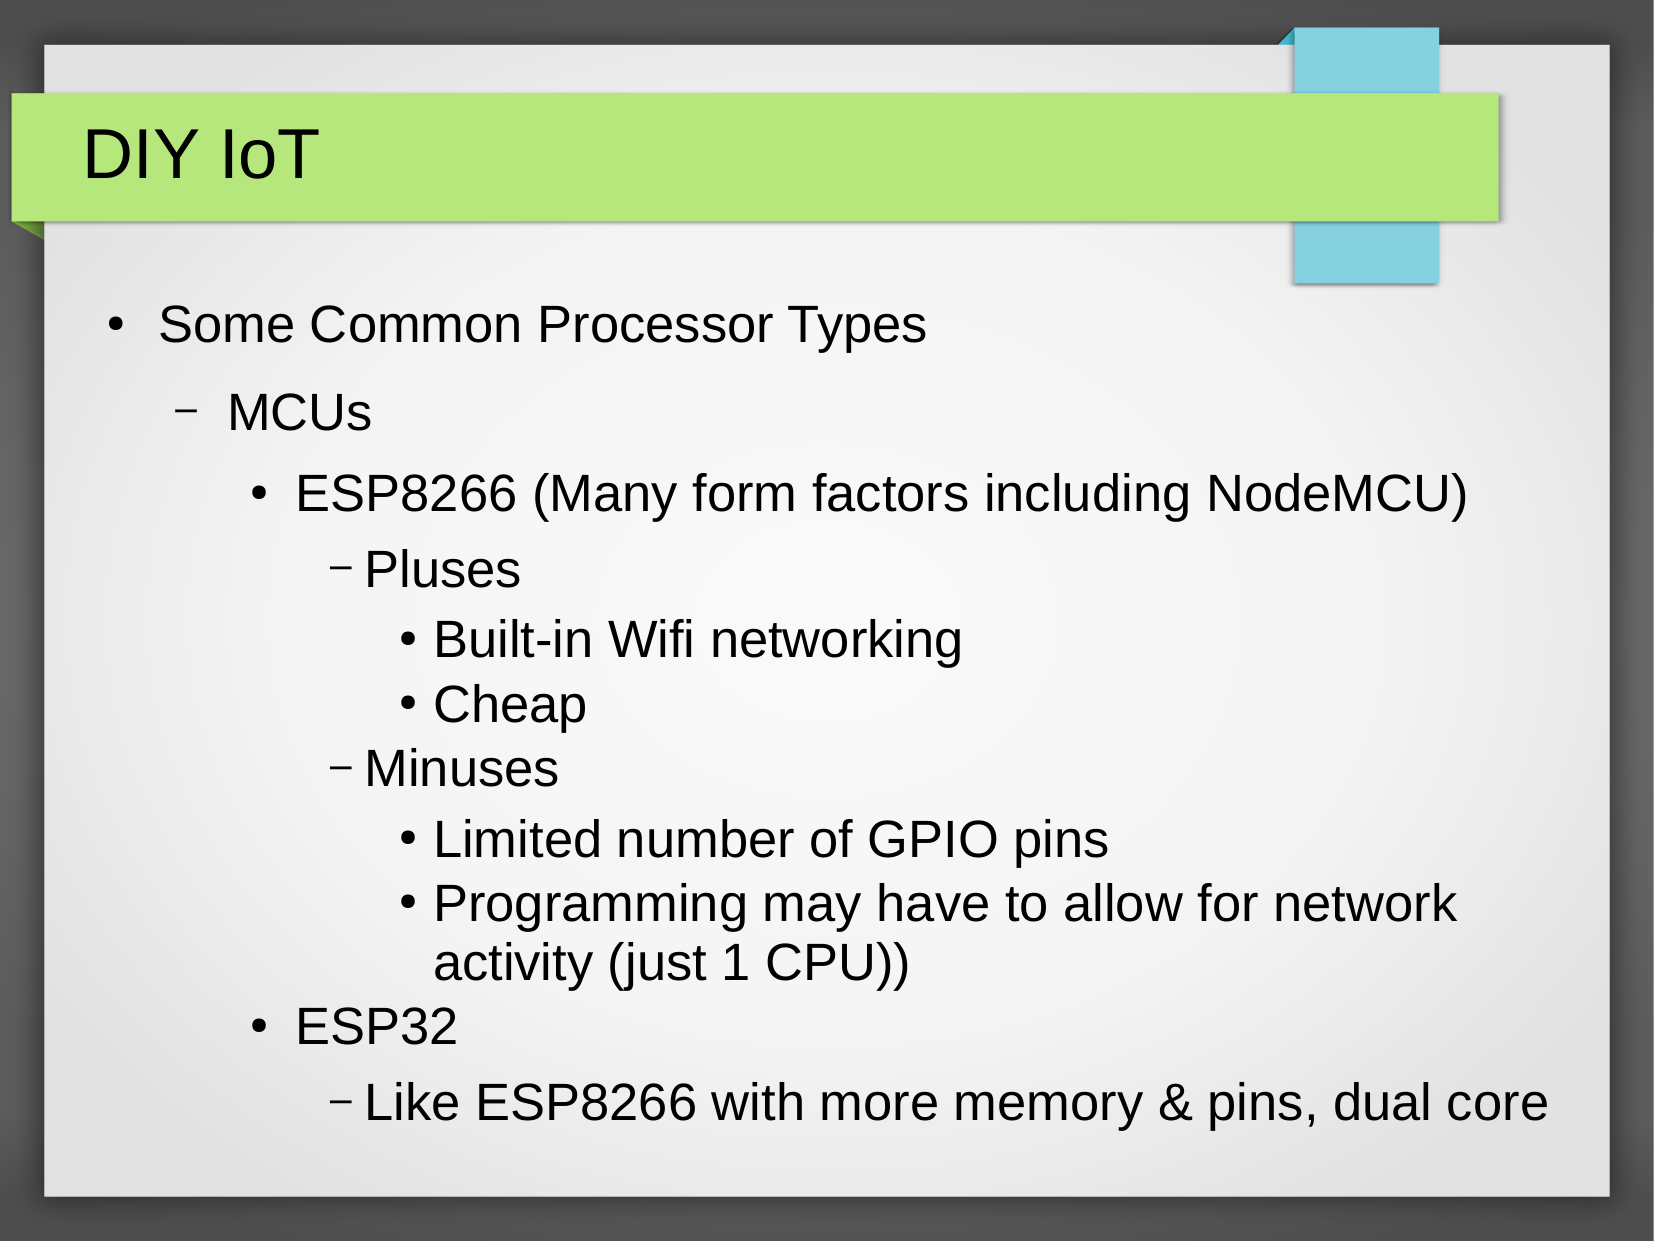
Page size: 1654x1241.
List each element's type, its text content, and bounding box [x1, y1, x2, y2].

picture [0, 0, 1654, 1241]
title DIY IoT [82, 94, 1264, 213]
list Some Common Processor Types MCUs ESP8266 (Many form factors including NodeMCU) Pluses Built-in Wifi networking Cheap Minuses Limited number of GPIO pins Programming may have to allow for network activity (just 1 CPU)) ESP32 Like ESP8266 with more memory & pins, dual core [89, 295, 1578, 1141]
